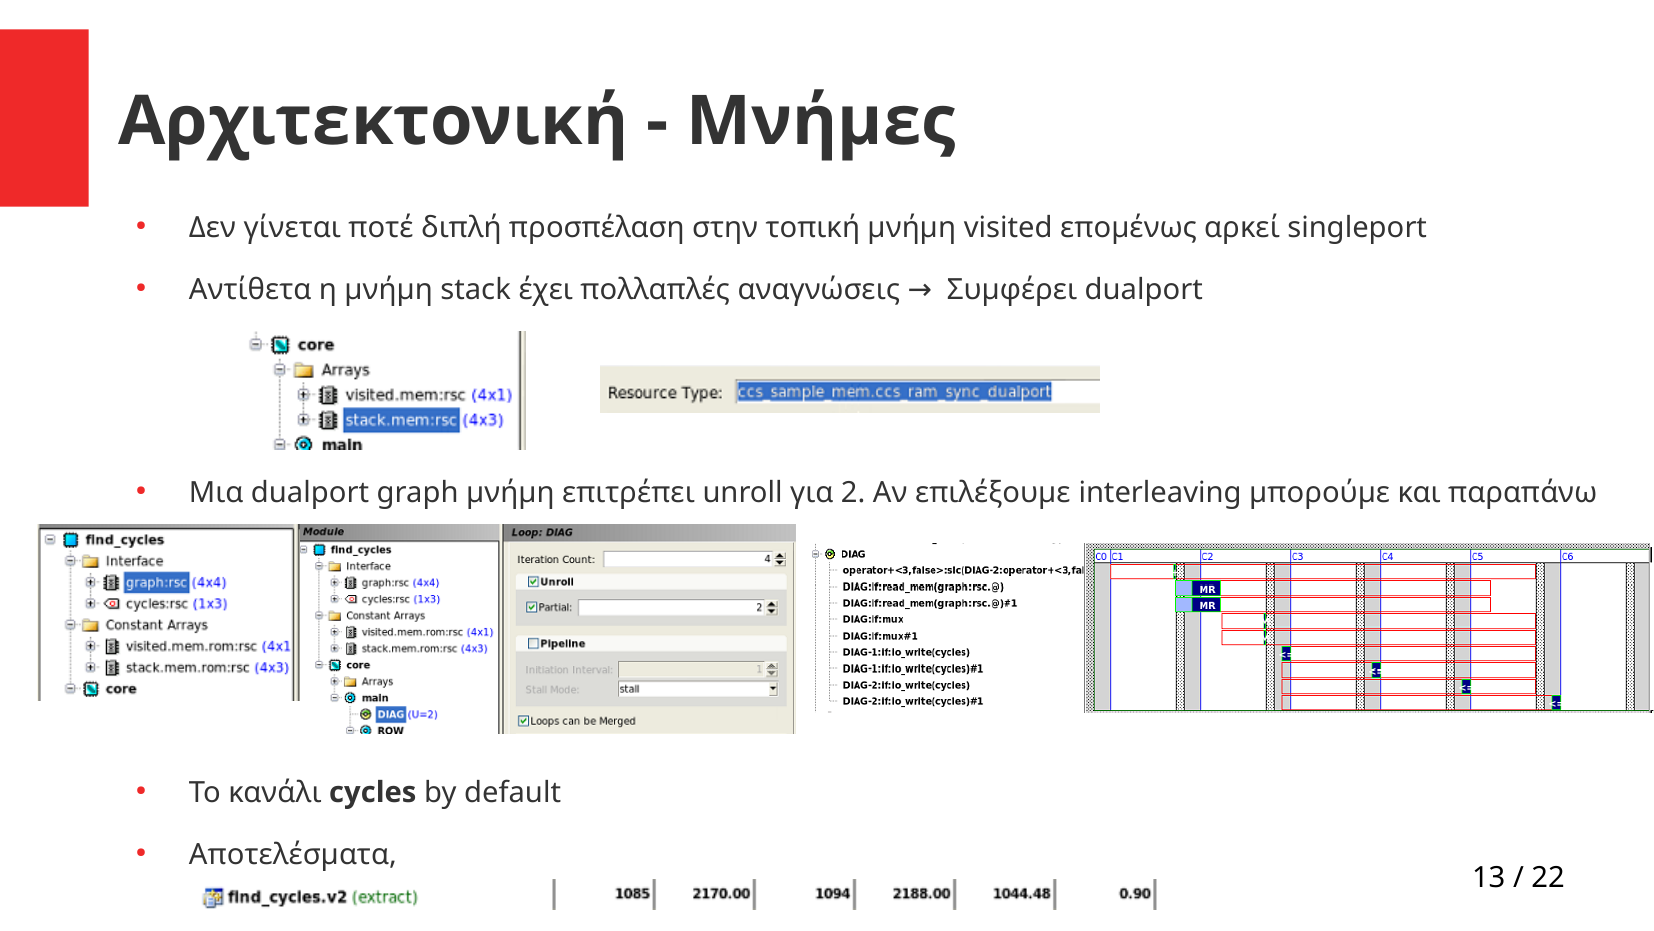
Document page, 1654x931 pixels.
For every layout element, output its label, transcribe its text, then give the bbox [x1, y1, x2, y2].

picture [37, 524, 796, 734]
title Αρχιτεκτονική - Μνήμες [118, 29, 1595, 206]
list Δεν γίνεται ποτέ διπλή προσπέλαση στην τοπική μνήμη visited επομένως αρκεί singleport Αντίθετα η μνήμη stack έχει πολλαπλές αναγνώσεις → Συμφέρει dualport Μια dualport graph μνήμη επιτρέπει unroll για 2. Αν επιλέξουμε interleaving μπορούμε και παραπάνω Το κανάλι cycles by default Αποτελέσματα, [118, 206, 1619, 826]
picture [600, 365, 1100, 413]
picture [240, 331, 526, 451]
picture [812, 543, 1654, 713]
picture [182, 879, 1163, 910]
